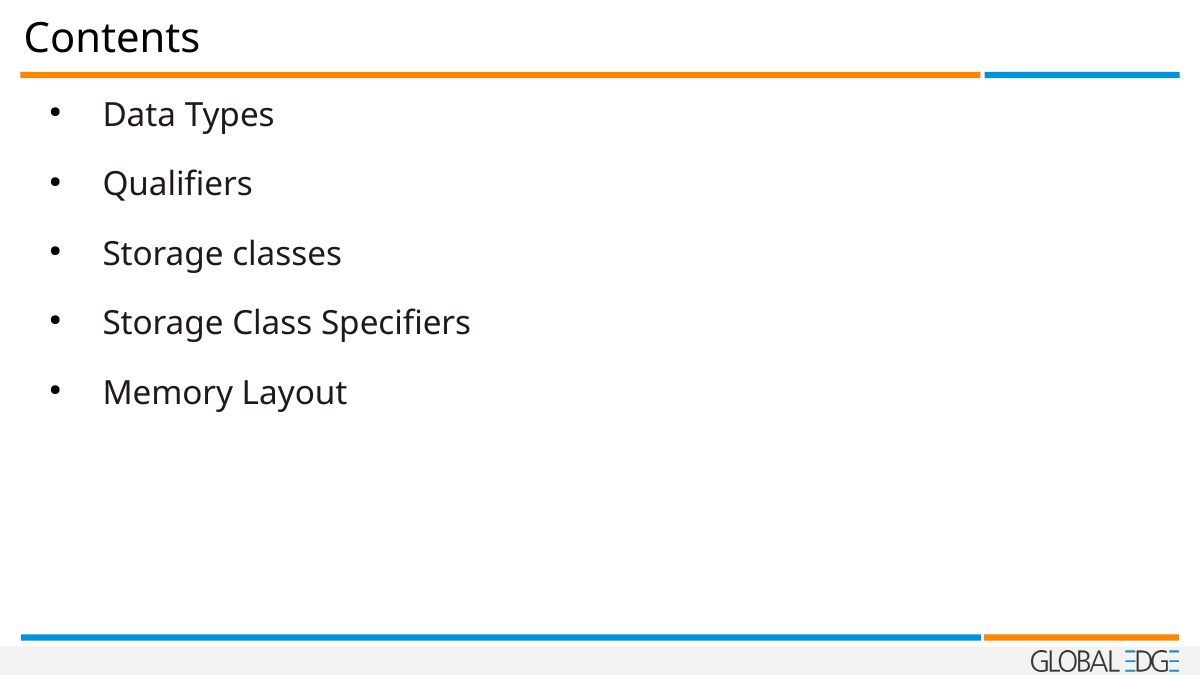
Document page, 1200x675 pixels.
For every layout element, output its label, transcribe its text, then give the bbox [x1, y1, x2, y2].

title Contents [12, 9, 1088, 63]
picture [1031, 650, 1179, 672]
list Data Types Qualifiers Storage classes Storage Class Specifiers Memory Layout [20, 87, 1179, 628]
